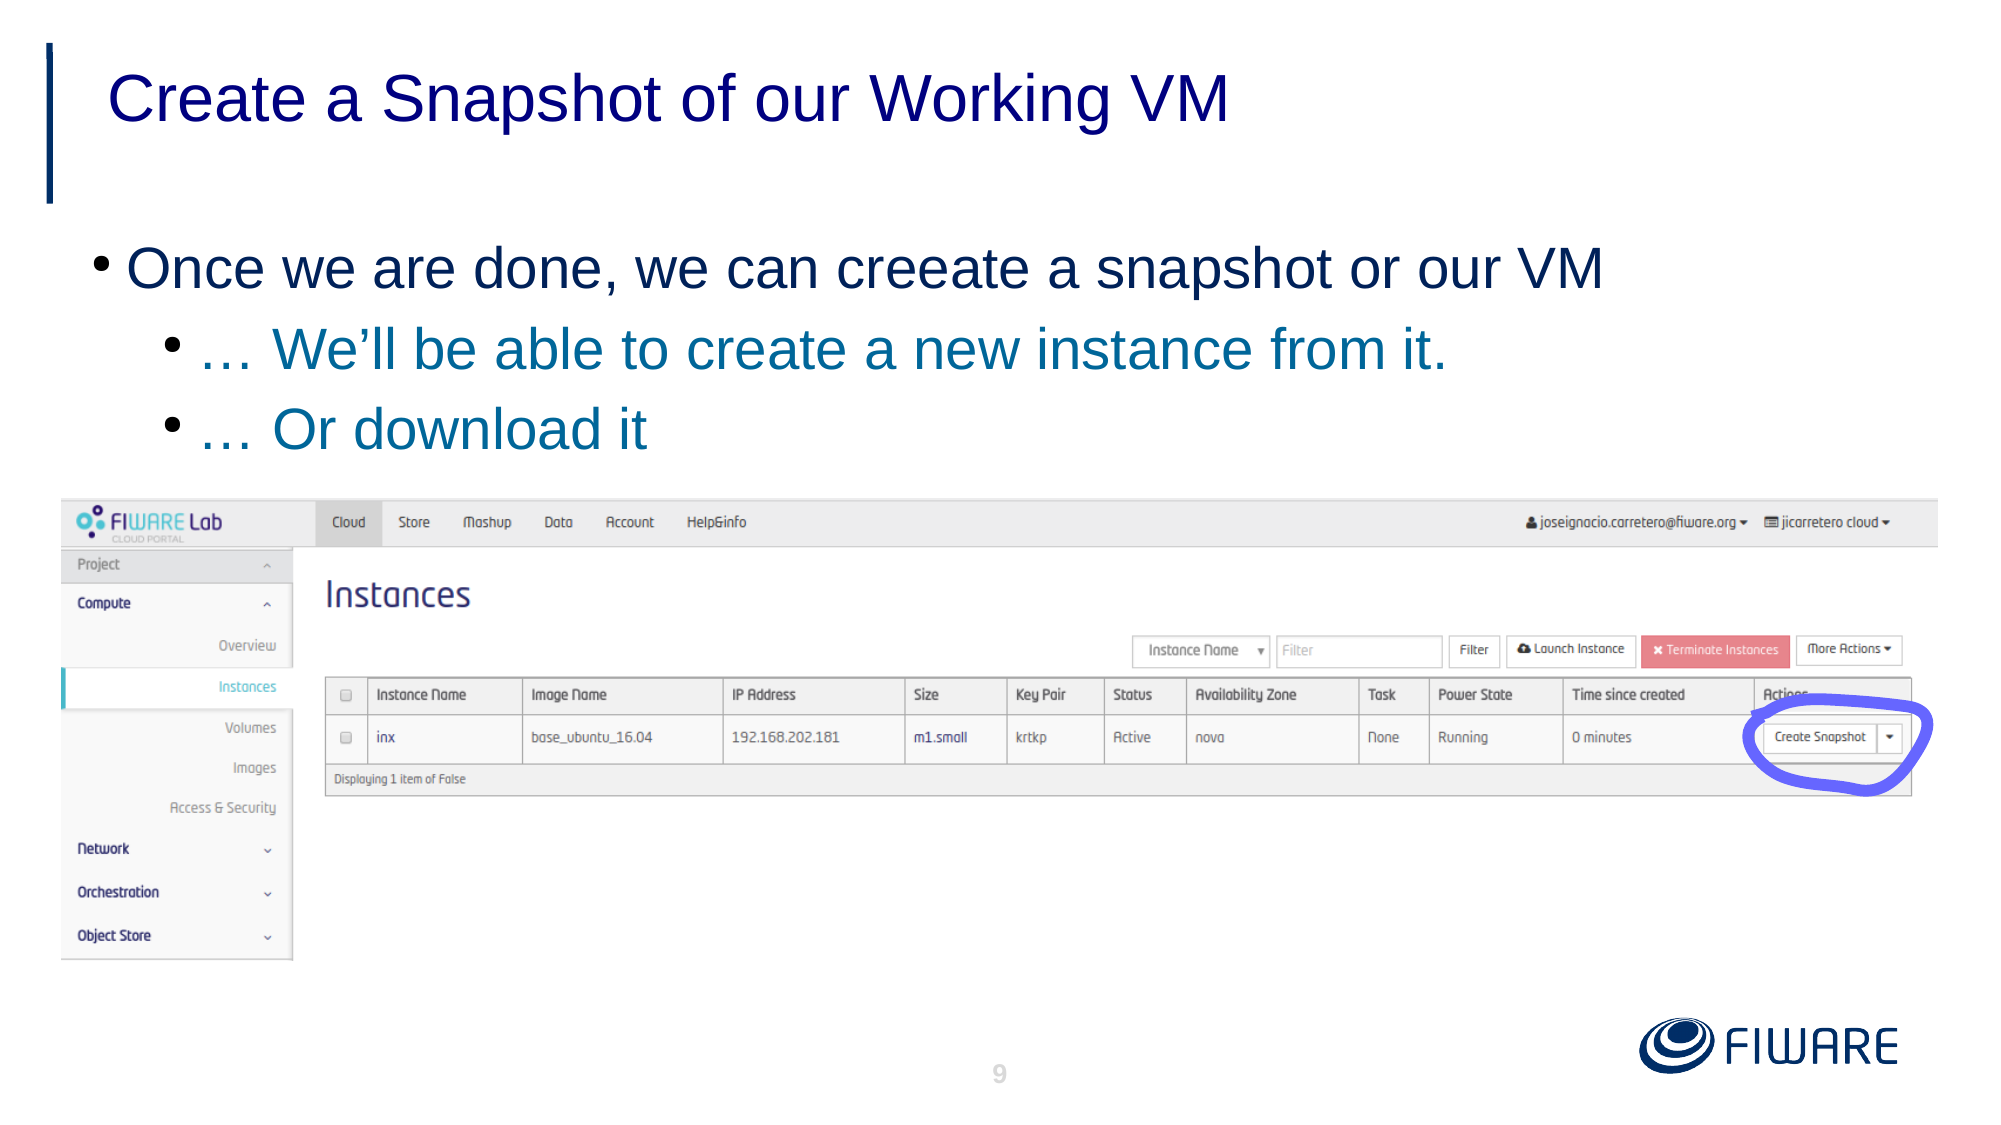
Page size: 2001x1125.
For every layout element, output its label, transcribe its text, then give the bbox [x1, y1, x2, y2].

picture [1635, 1012, 1905, 1077]
title Create a Snapshot of our Working VM [92, 47, 1704, 166]
text_box Once we are done, we can creeate a snapshot or our VM … We’ll be able to create a new instance from it. … Or download it [76, 212, 1902, 469]
picture [61, 498, 1938, 961]
slide_number <number> [887, 1042, 1113, 1103]
